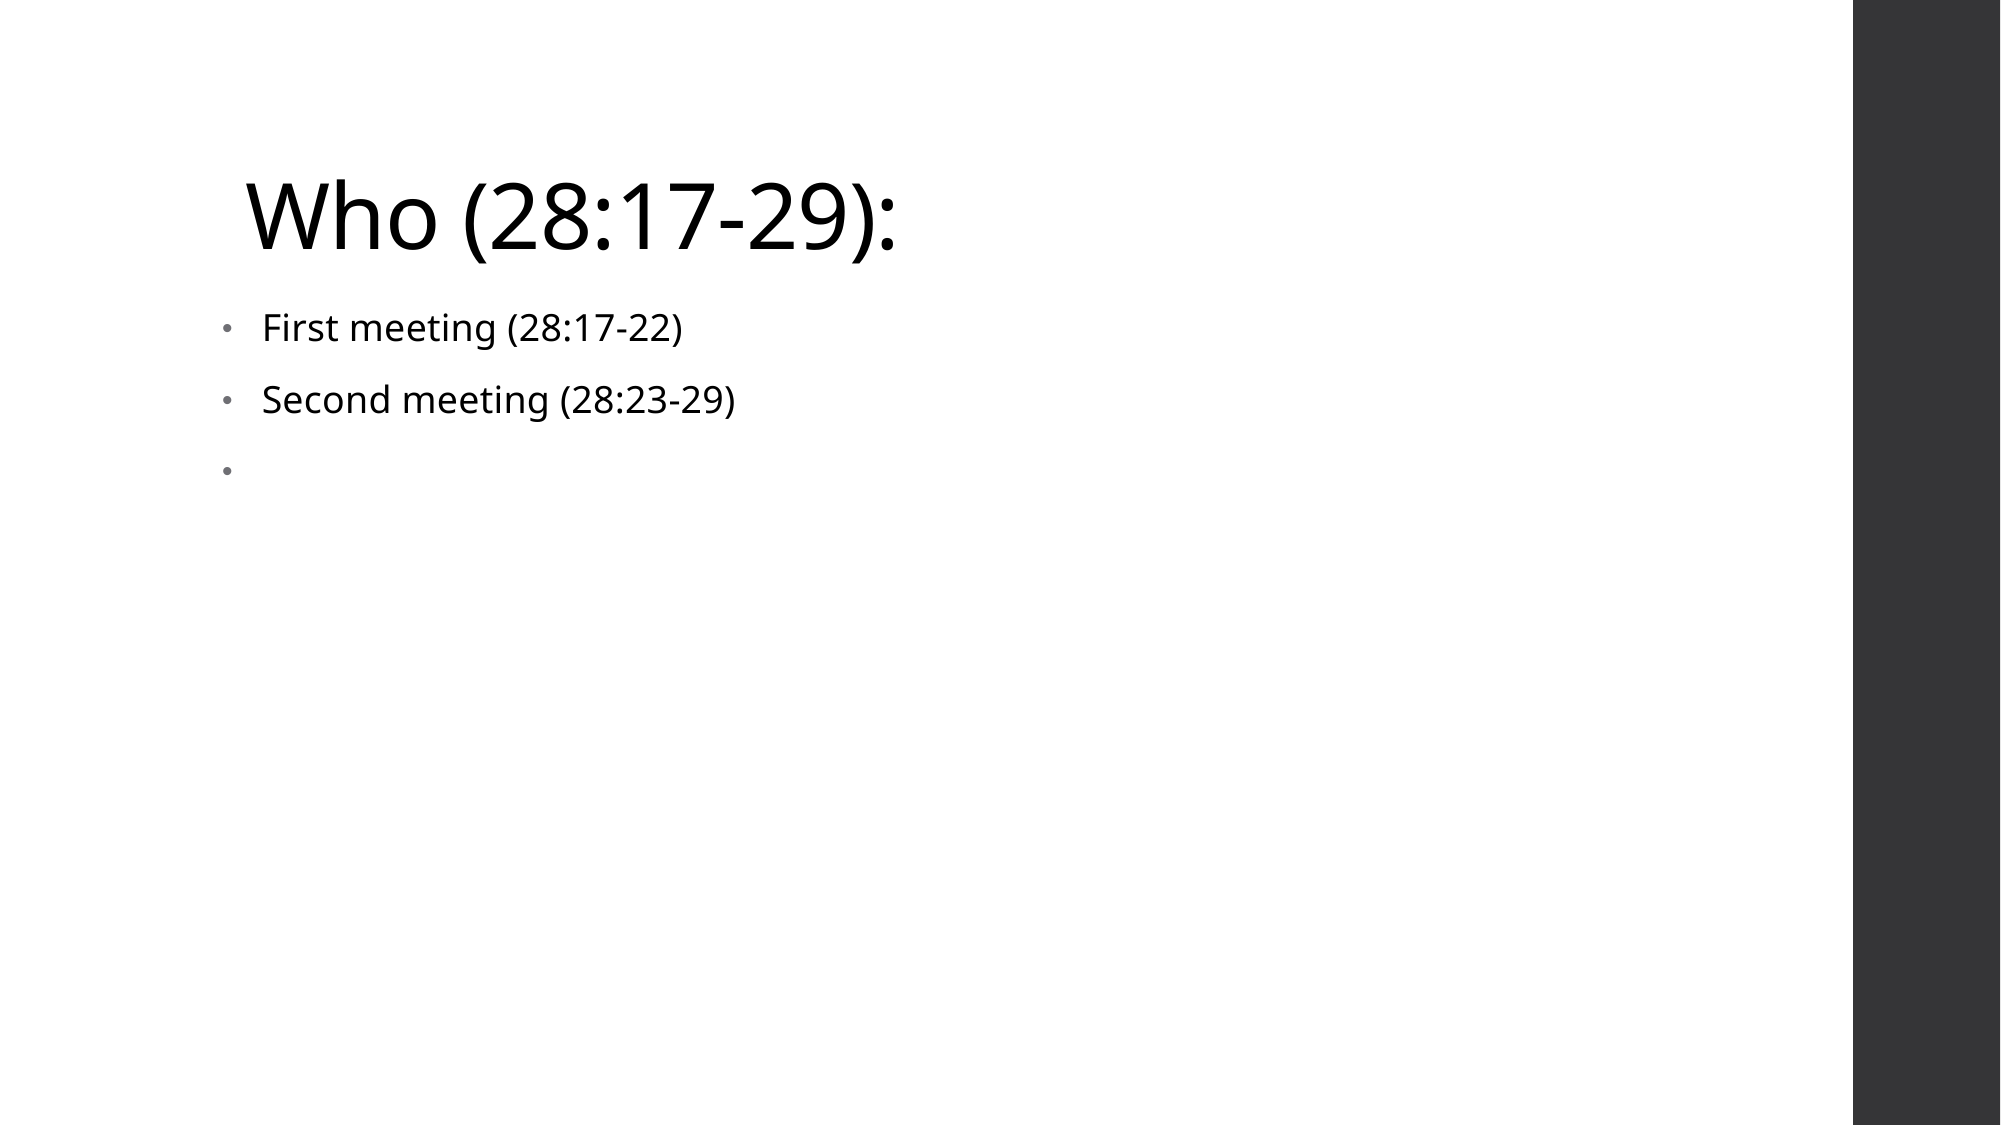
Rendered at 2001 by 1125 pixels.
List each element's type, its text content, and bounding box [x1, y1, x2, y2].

list First meeting (28:17-22) Second meeting (28:23-29) [206, 299, 1617, 1014]
title Who (28:17-29): [206, 60, 1797, 278]
